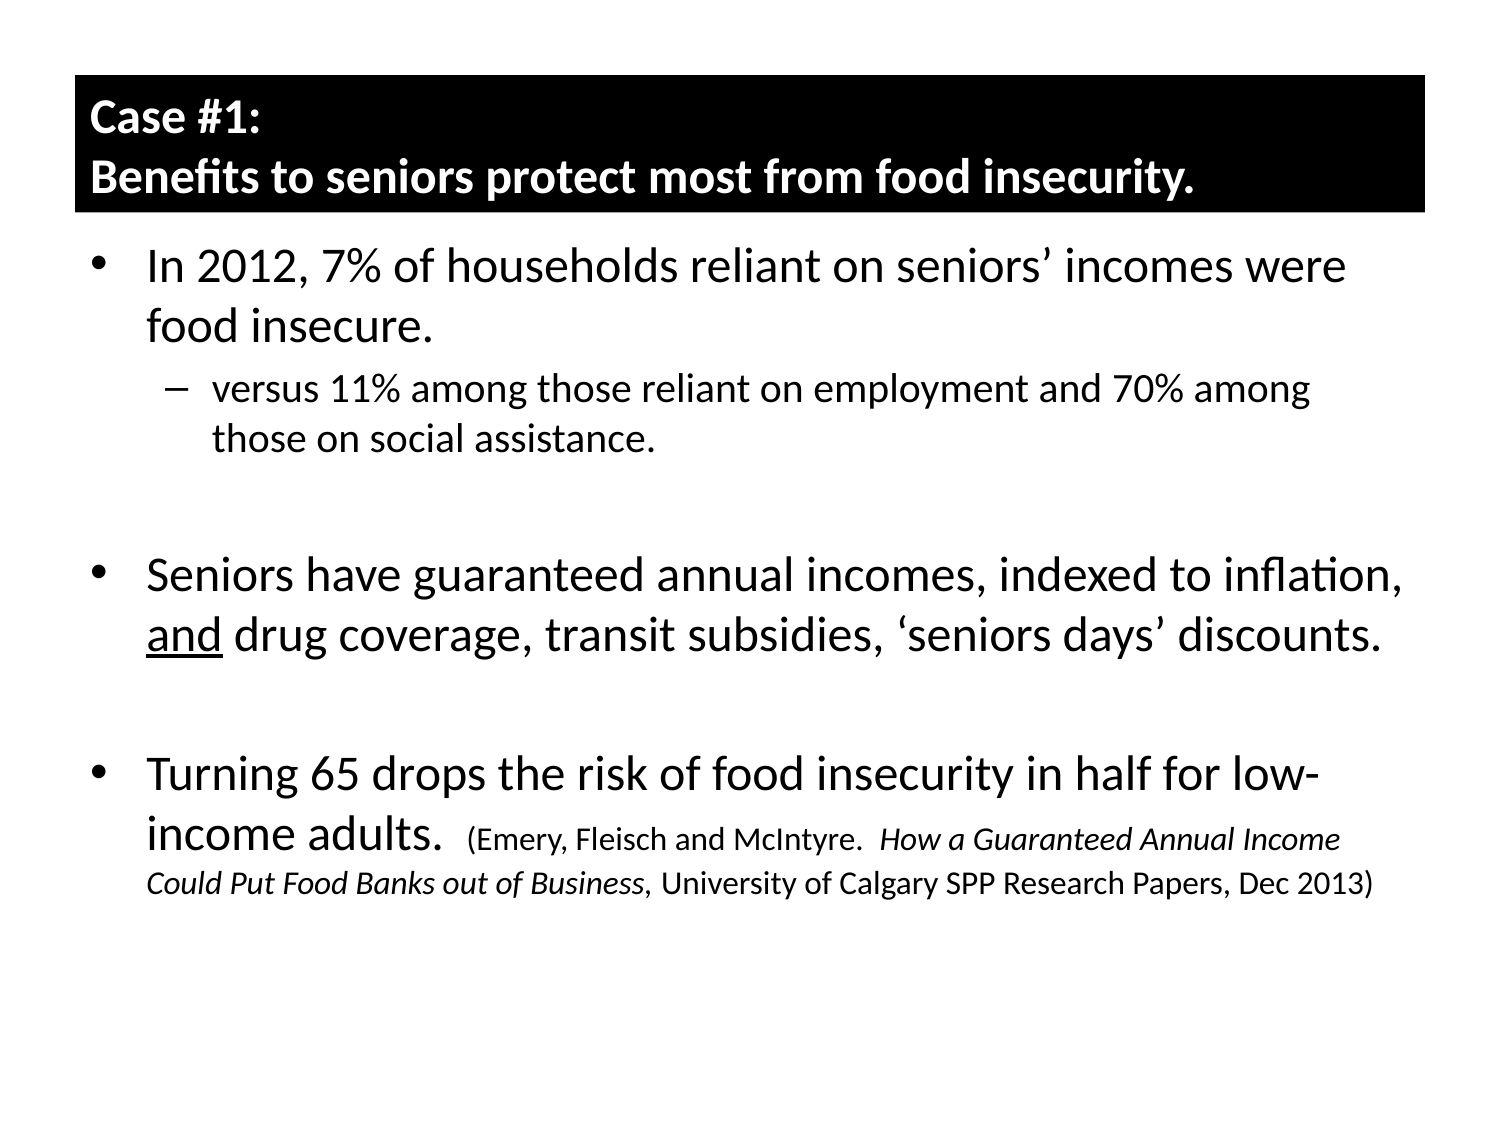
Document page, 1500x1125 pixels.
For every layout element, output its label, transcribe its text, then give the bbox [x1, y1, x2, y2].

list In 2012, 7% of households reliant on seniors’ incomes were food insecure. versus 11% among those reliant on employment and 70% among those on social assistance. Seniors have guaranteed annual incomes, indexed to inflation, and drug coverage, transit subsidies, ‘seniors days’ discounts. Turning 65 drops the risk of food insecurity in half for low-income adults. (Emery, Fleisch and McIntyre. How a Guaranteed Annual Income Could Put Food Banks out of Business, University of Calgary SPP Research Papers, Dec 2013) [75, 224, 1425, 955]
title Case #1: Benefits to seniors protect most from food insecurity. [75, 75, 1425, 213]
